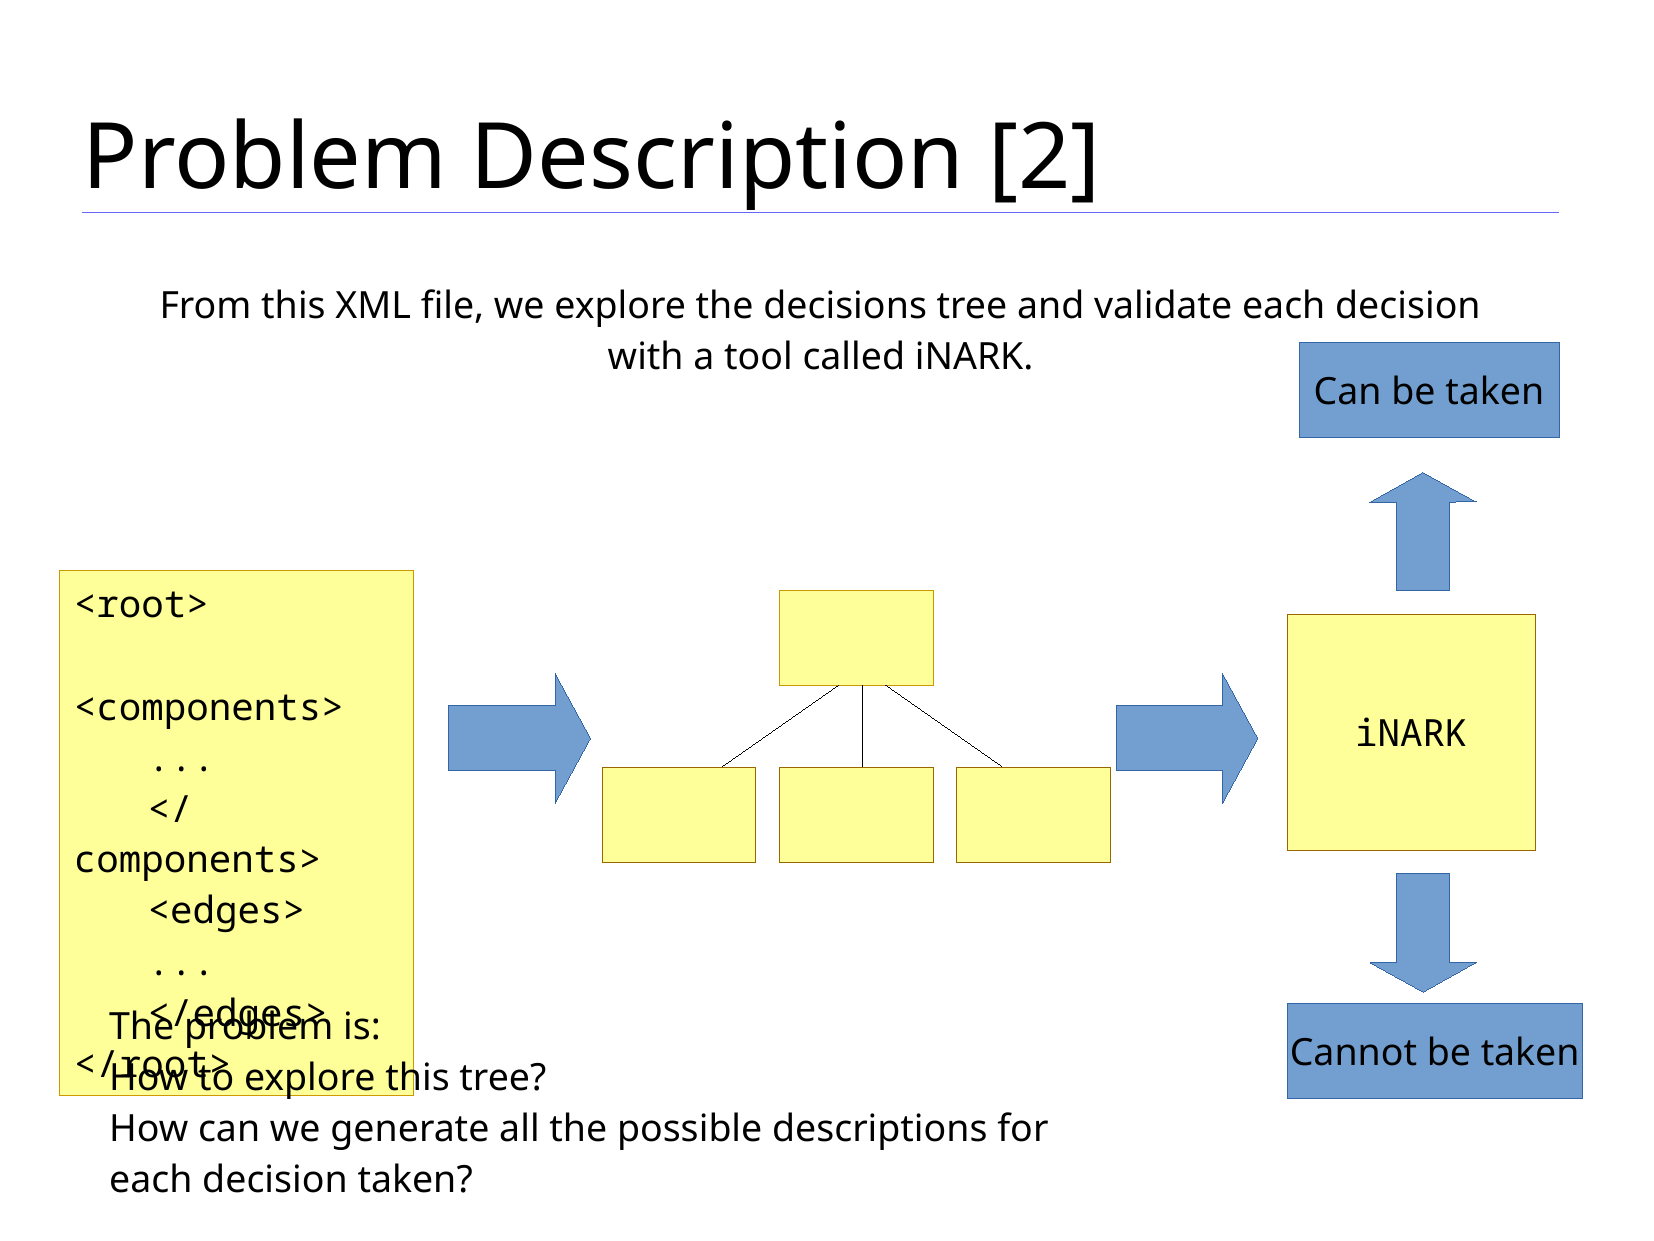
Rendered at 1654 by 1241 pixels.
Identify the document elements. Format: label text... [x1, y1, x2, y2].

text_box iNARK [1287, 614, 1536, 851]
text_box [779, 590, 934, 686]
text_box [1116, 673, 1258, 804]
text_box From this XML file, we explore the decisions tree and validate each decision with a tool called iNARK. [141, 271, 1501, 372]
text_box The problem is: How to explore this tree? How can we generate all the possible descriptions for each decision taken? [94, 992, 1146, 1177]
text_box <root> <components> ... </components> <edges> ... </edges> </root> [59, 570, 414, 922]
title Problem Description [2] [82, 49, 1571, 257]
text_box [956, 767, 1111, 863]
text_box Can be taken [1299, 342, 1560, 438]
text_box [448, 673, 591, 804]
text_box [602, 767, 756, 863]
text_box [1369, 472, 1477, 591]
text_box Cannot be taken [1287, 1003, 1583, 1099]
text_box [1370, 873, 1477, 993]
text_box [779, 767, 934, 863]
